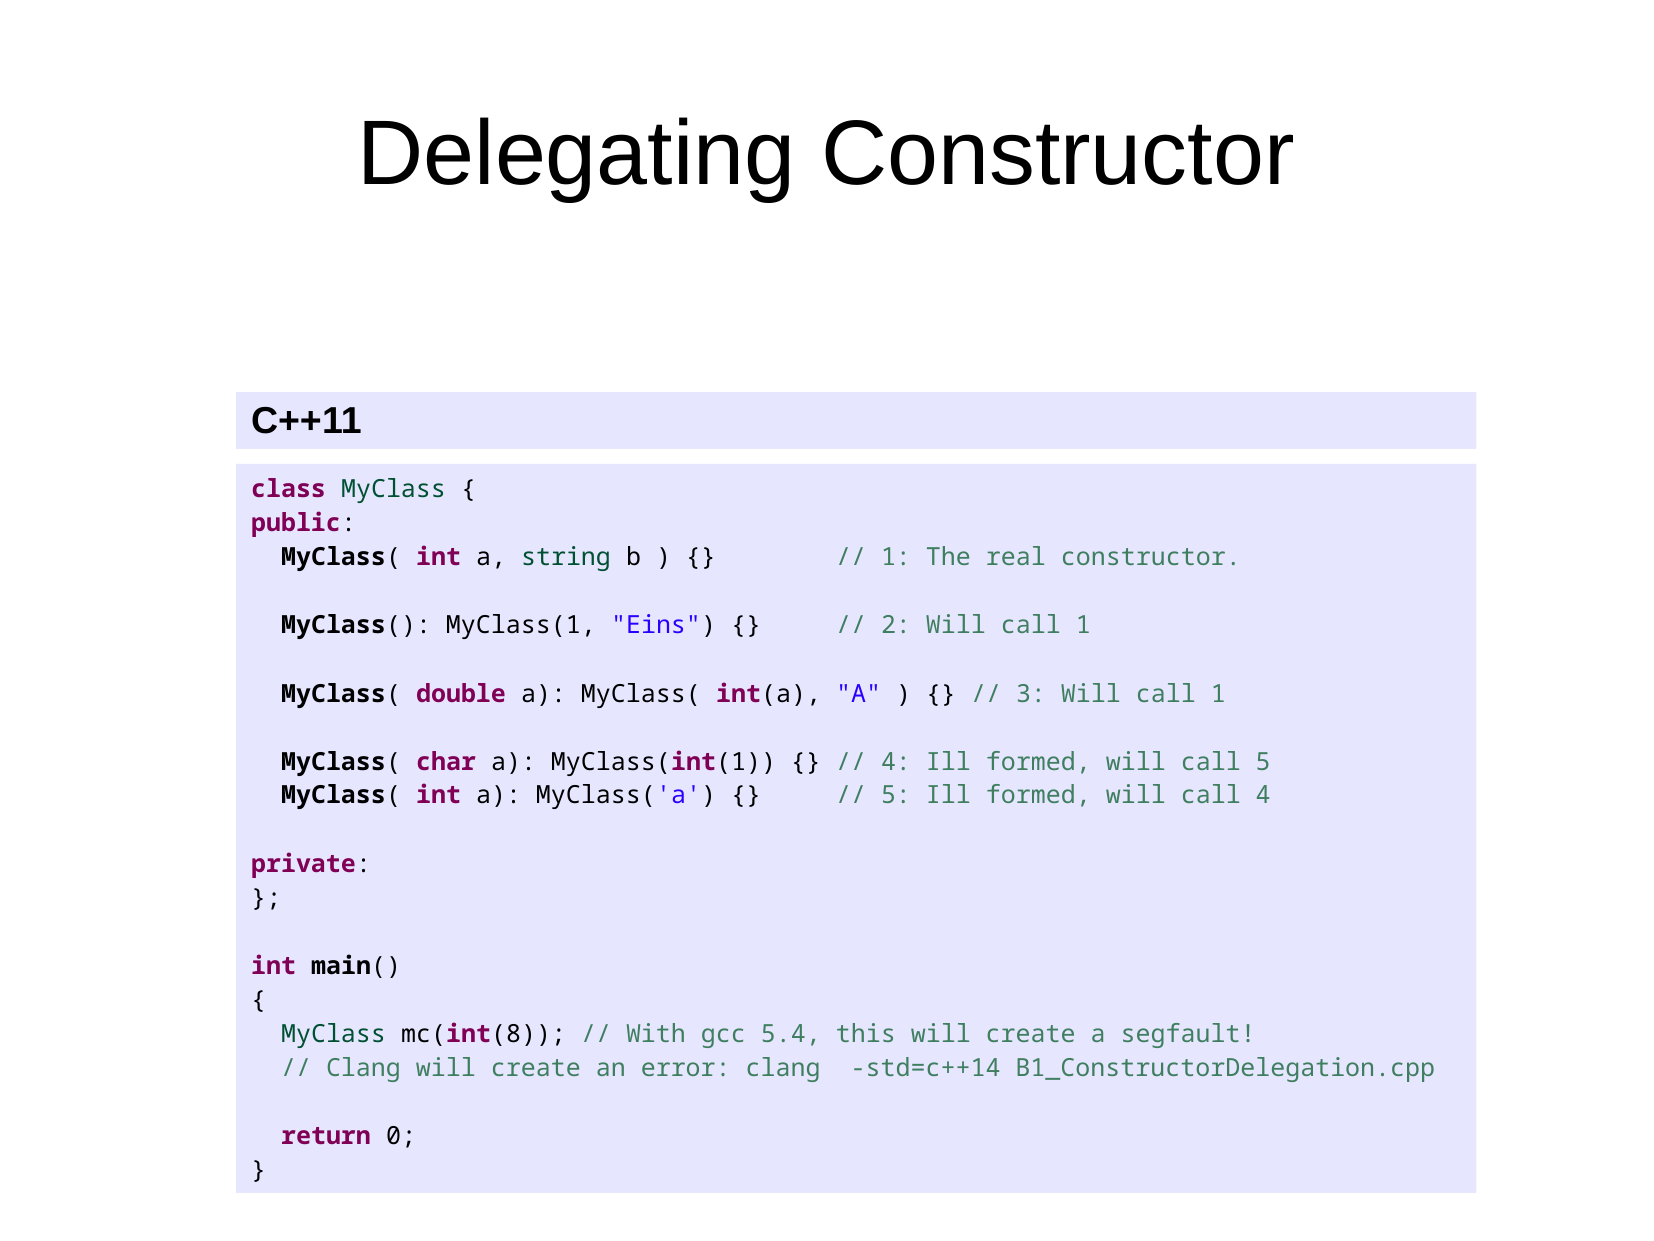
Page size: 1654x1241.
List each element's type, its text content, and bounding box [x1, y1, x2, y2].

text_box C++11 [236, 392, 1477, 449]
title Delegating Constructor [82, 49, 1571, 257]
text_box class MyClass { public: MyClass( int a, string b ) {} // 1: The real constructor. MyClass(): MyClass(1, "Eins") {} // 2: Will call 1 MyClass( double a): MyClass( int(a), "A" ) {} // 3: Will call 1 MyClass( char a): MyClass(int(1)) {} // 4: Ill formed, will call 5 MyClass( int a): MyClass('a') {} // 5: Ill formed, will call 4 private: }; int main() { MyClass mc(int(8)); // With gcc 5.4, this will create a segfault! // Clang will create an error: clang -std=c++14 B1_ConstructorDelegation.cpp return 0; } [236, 463, 1477, 1099]
